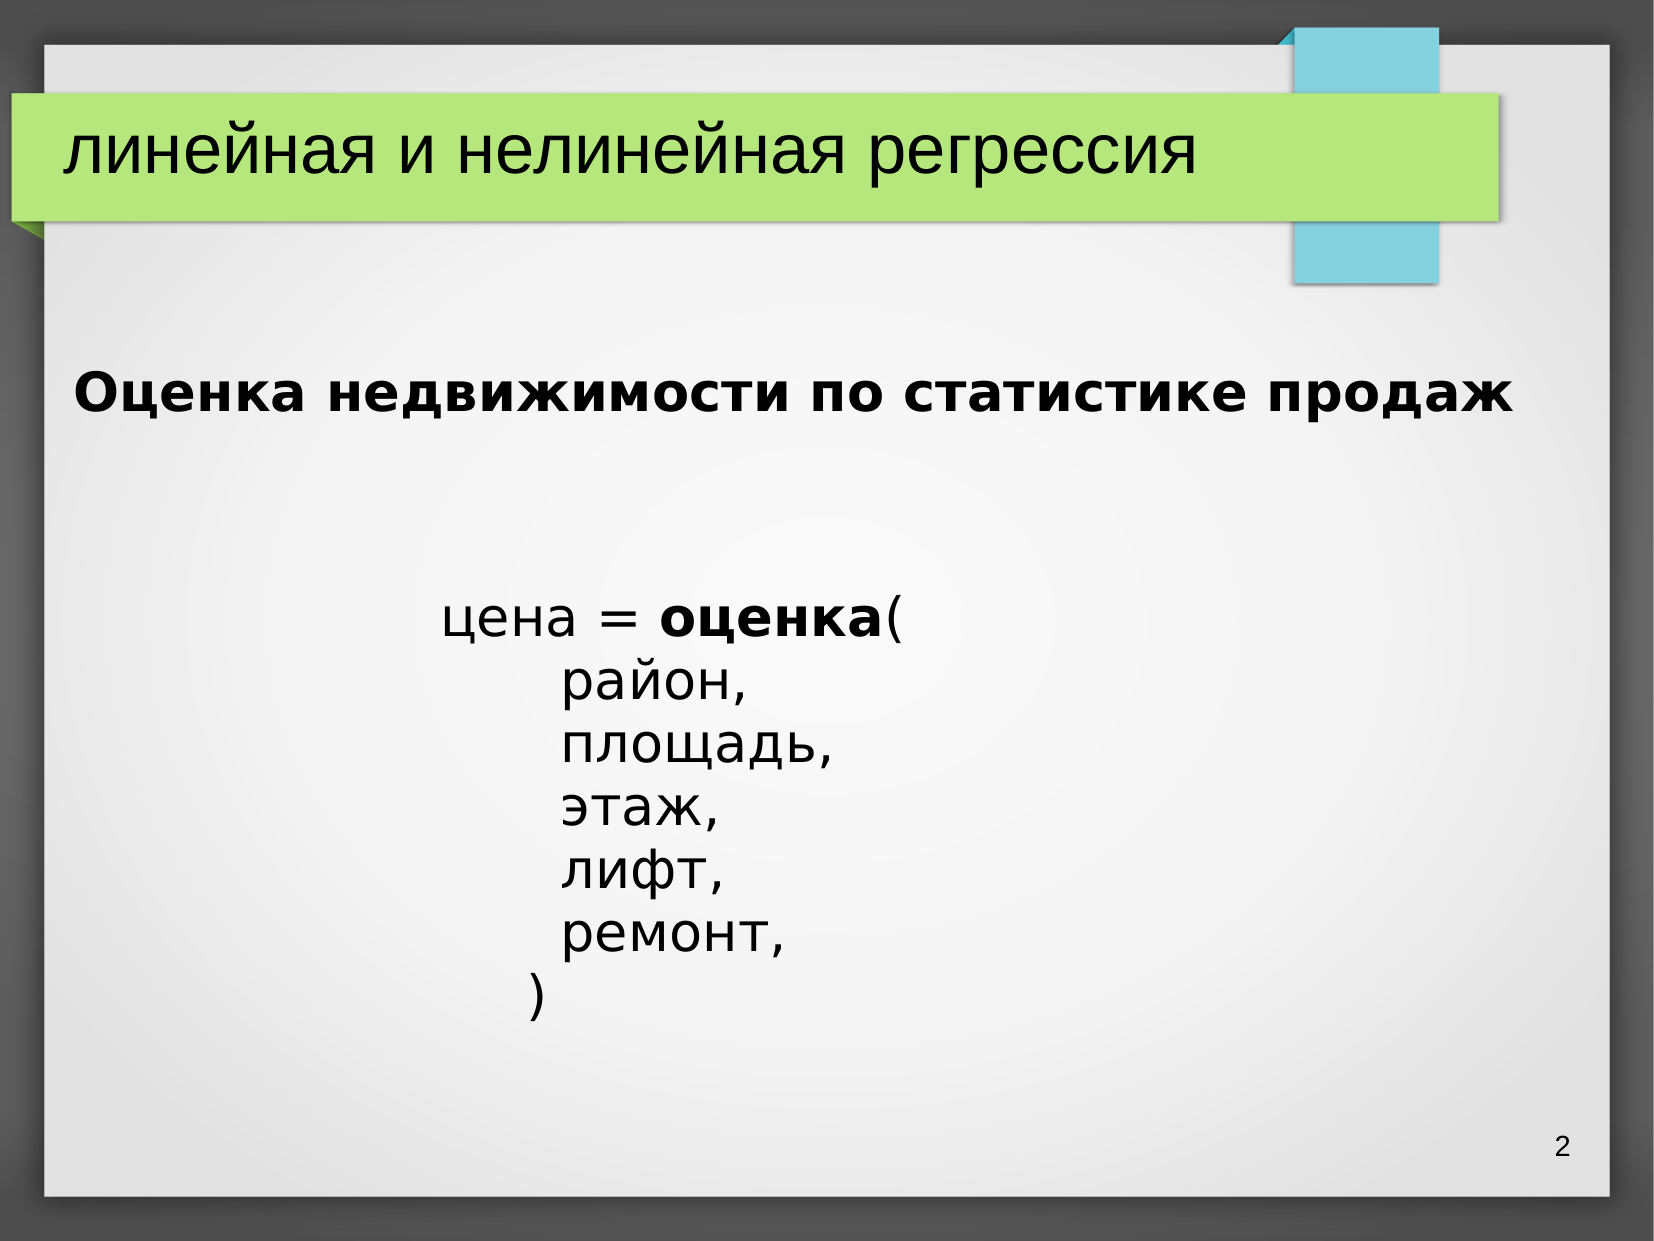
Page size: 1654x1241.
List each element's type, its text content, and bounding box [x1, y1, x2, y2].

text_box цена = оценка( район, площадь, этаж, лифт, ремонт, ) [425, 578, 969, 1075]
title линейная и нелинейная регрессия [63, 106, 1469, 193]
text_box Оценка недвижимости по статистике продаж [59, 354, 1571, 496]
picture [0, 0, 1654, 1241]
